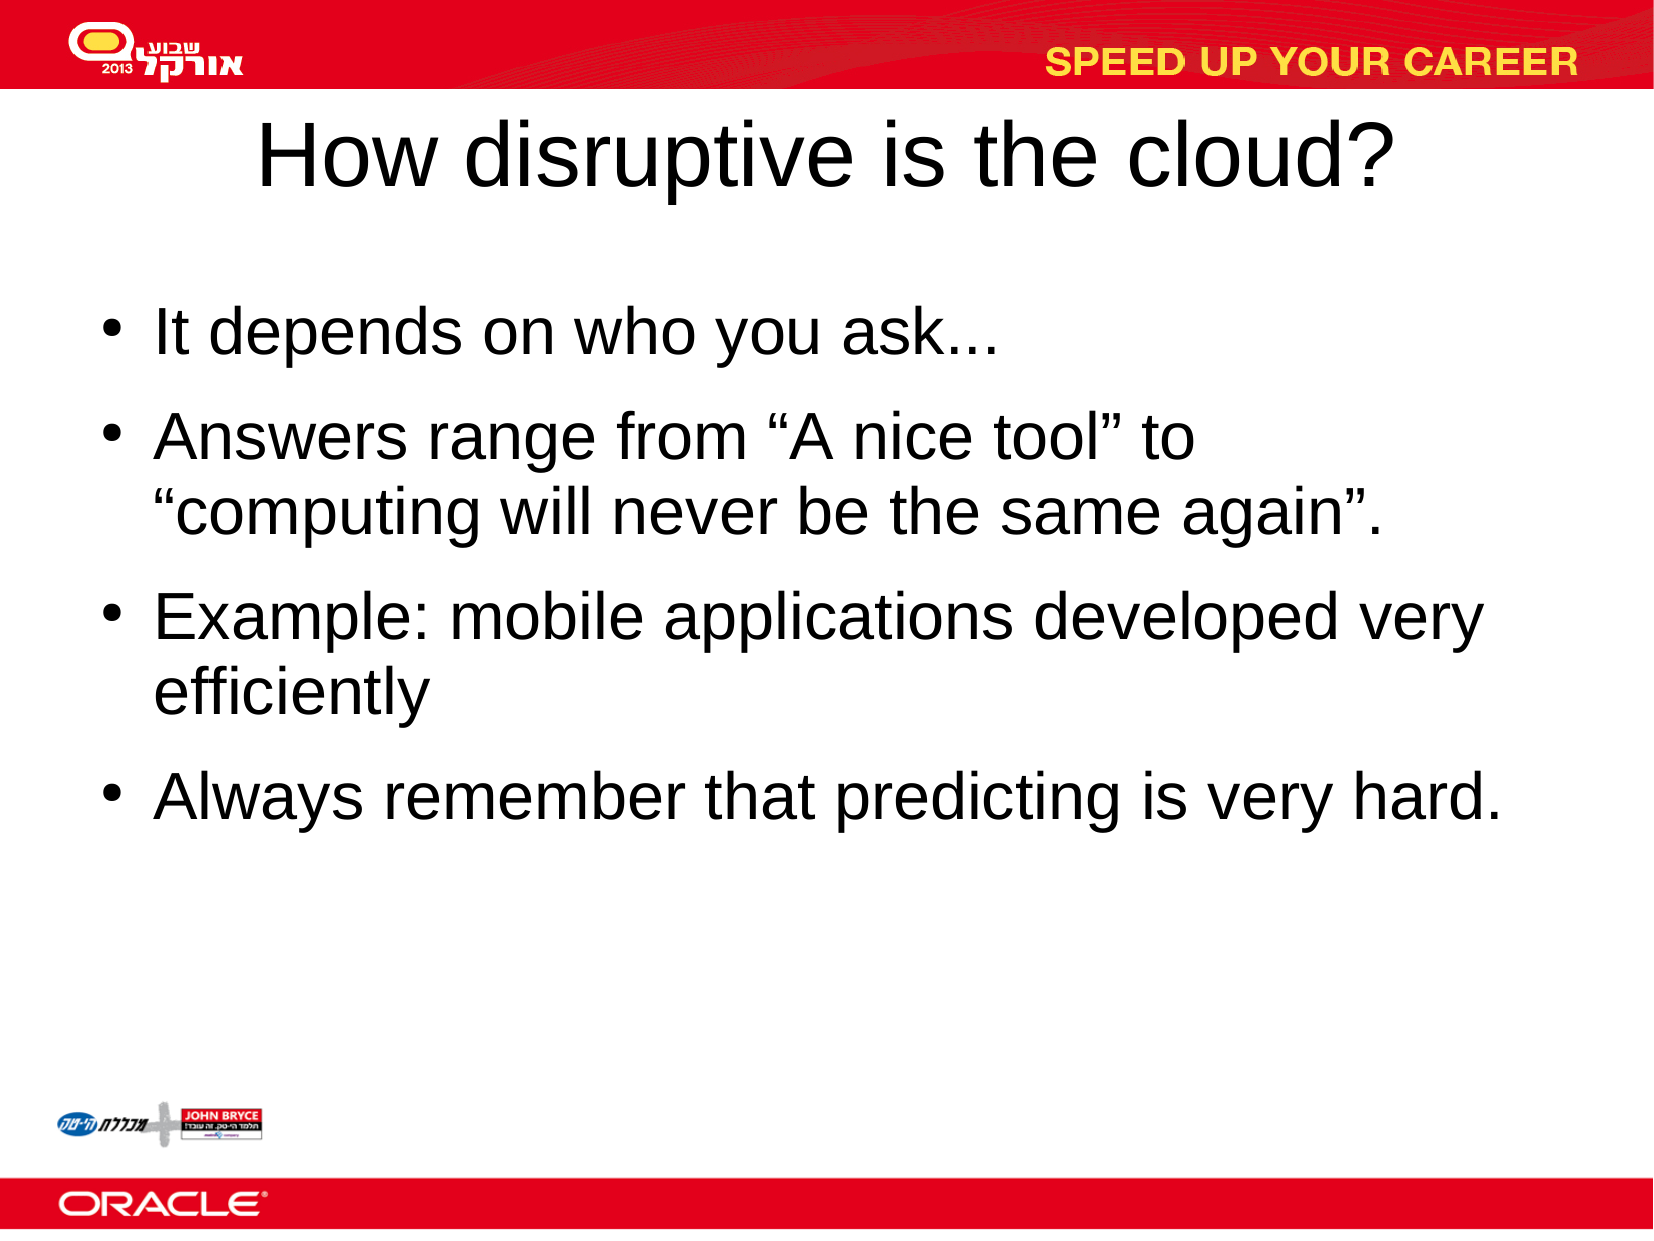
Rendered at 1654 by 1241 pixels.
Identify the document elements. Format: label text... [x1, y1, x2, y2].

picture [0, 1087, 1653, 1240]
list It depends on who you ask... Answers range from “A nice tool” to “computing will never be the same again”. Example: mobile applications developed very efficiently Always remember that predicting is very hard. [82, 290, 1538, 1010]
title How disruptive is the cloud? [82, 49, 1571, 257]
picture [0, 0, 1654, 89]
